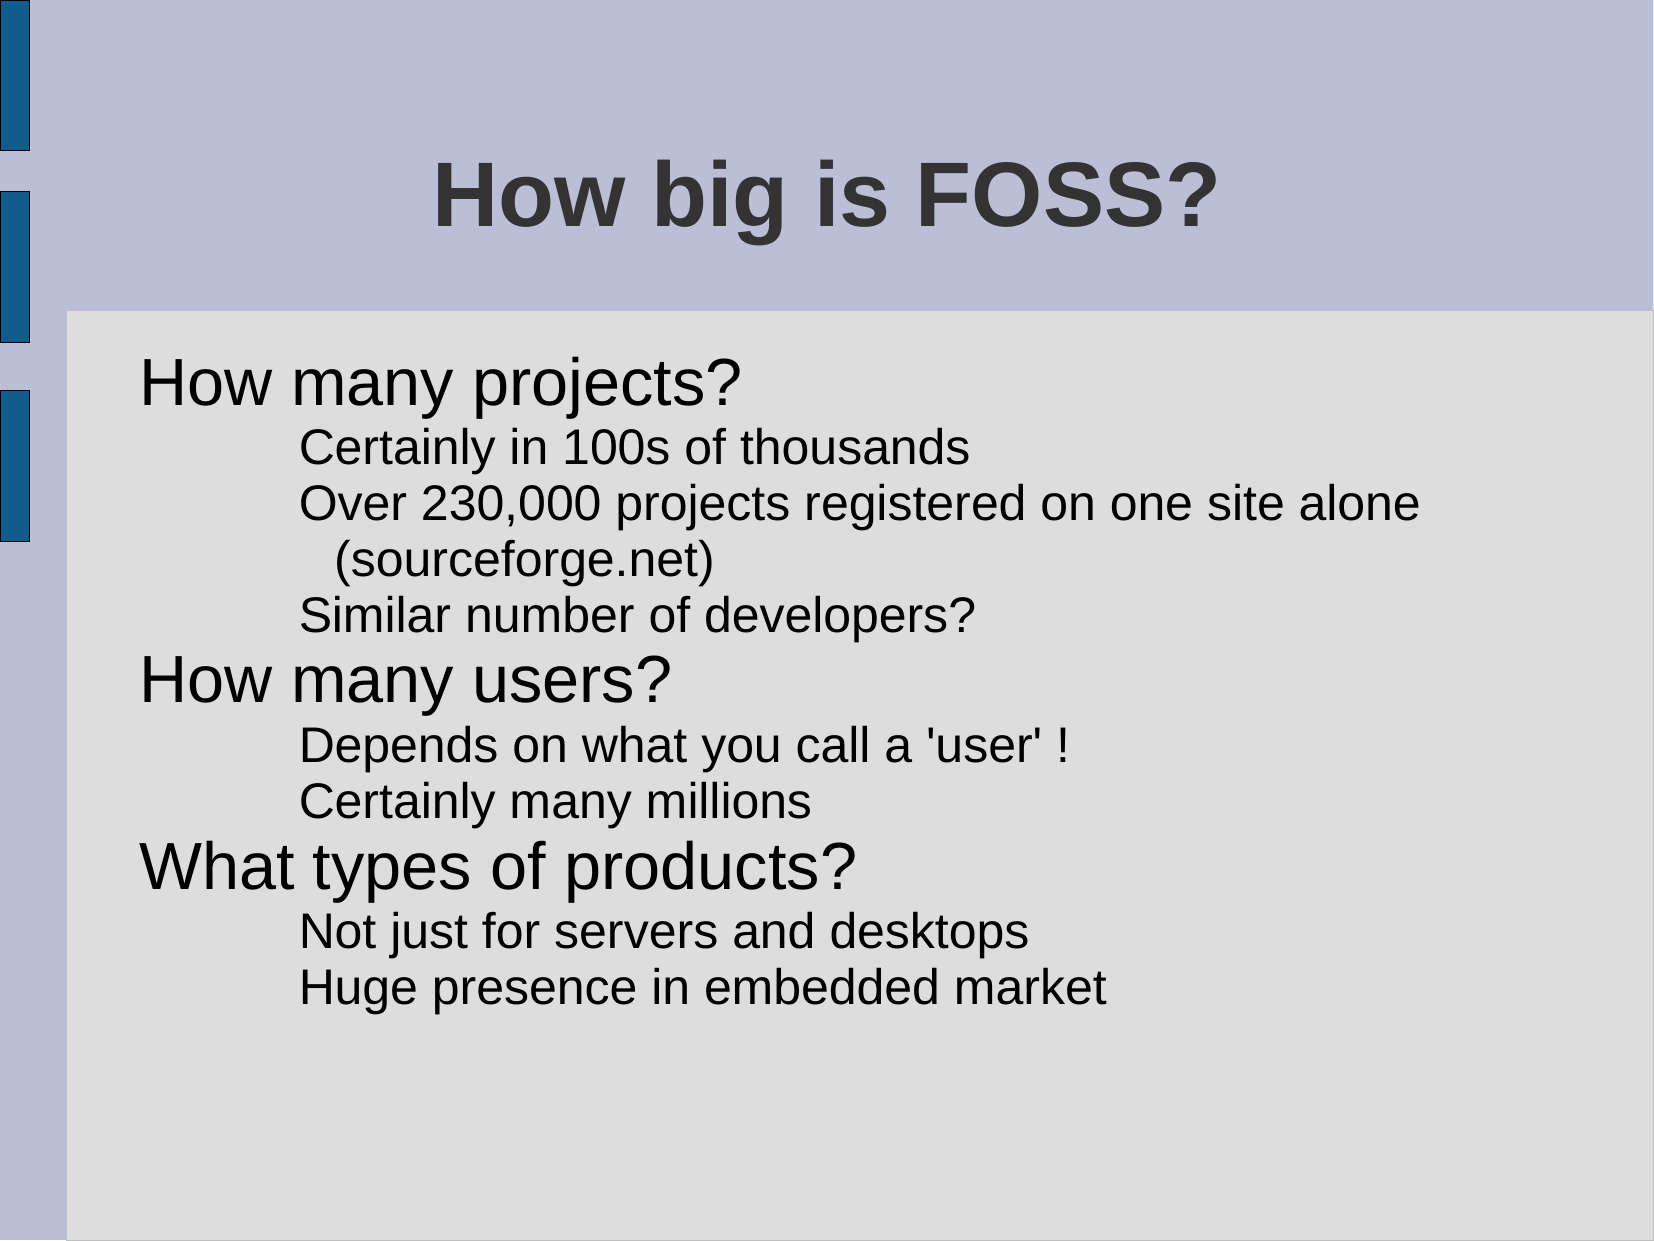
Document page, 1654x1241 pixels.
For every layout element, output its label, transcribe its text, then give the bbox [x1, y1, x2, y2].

list How many projects? Certainly in 100s of thousands Over 230,000 projects registered on one site alone (sourceforge.net) Similar number of developers? How many users? Depends on what you call a 'user' ! Certainly many millions What types of products? Not just for servers and desktops Huge presence in embedded market [121, 344, 1534, 1112]
title How big is FOSS? [121, 98, 1534, 291]
